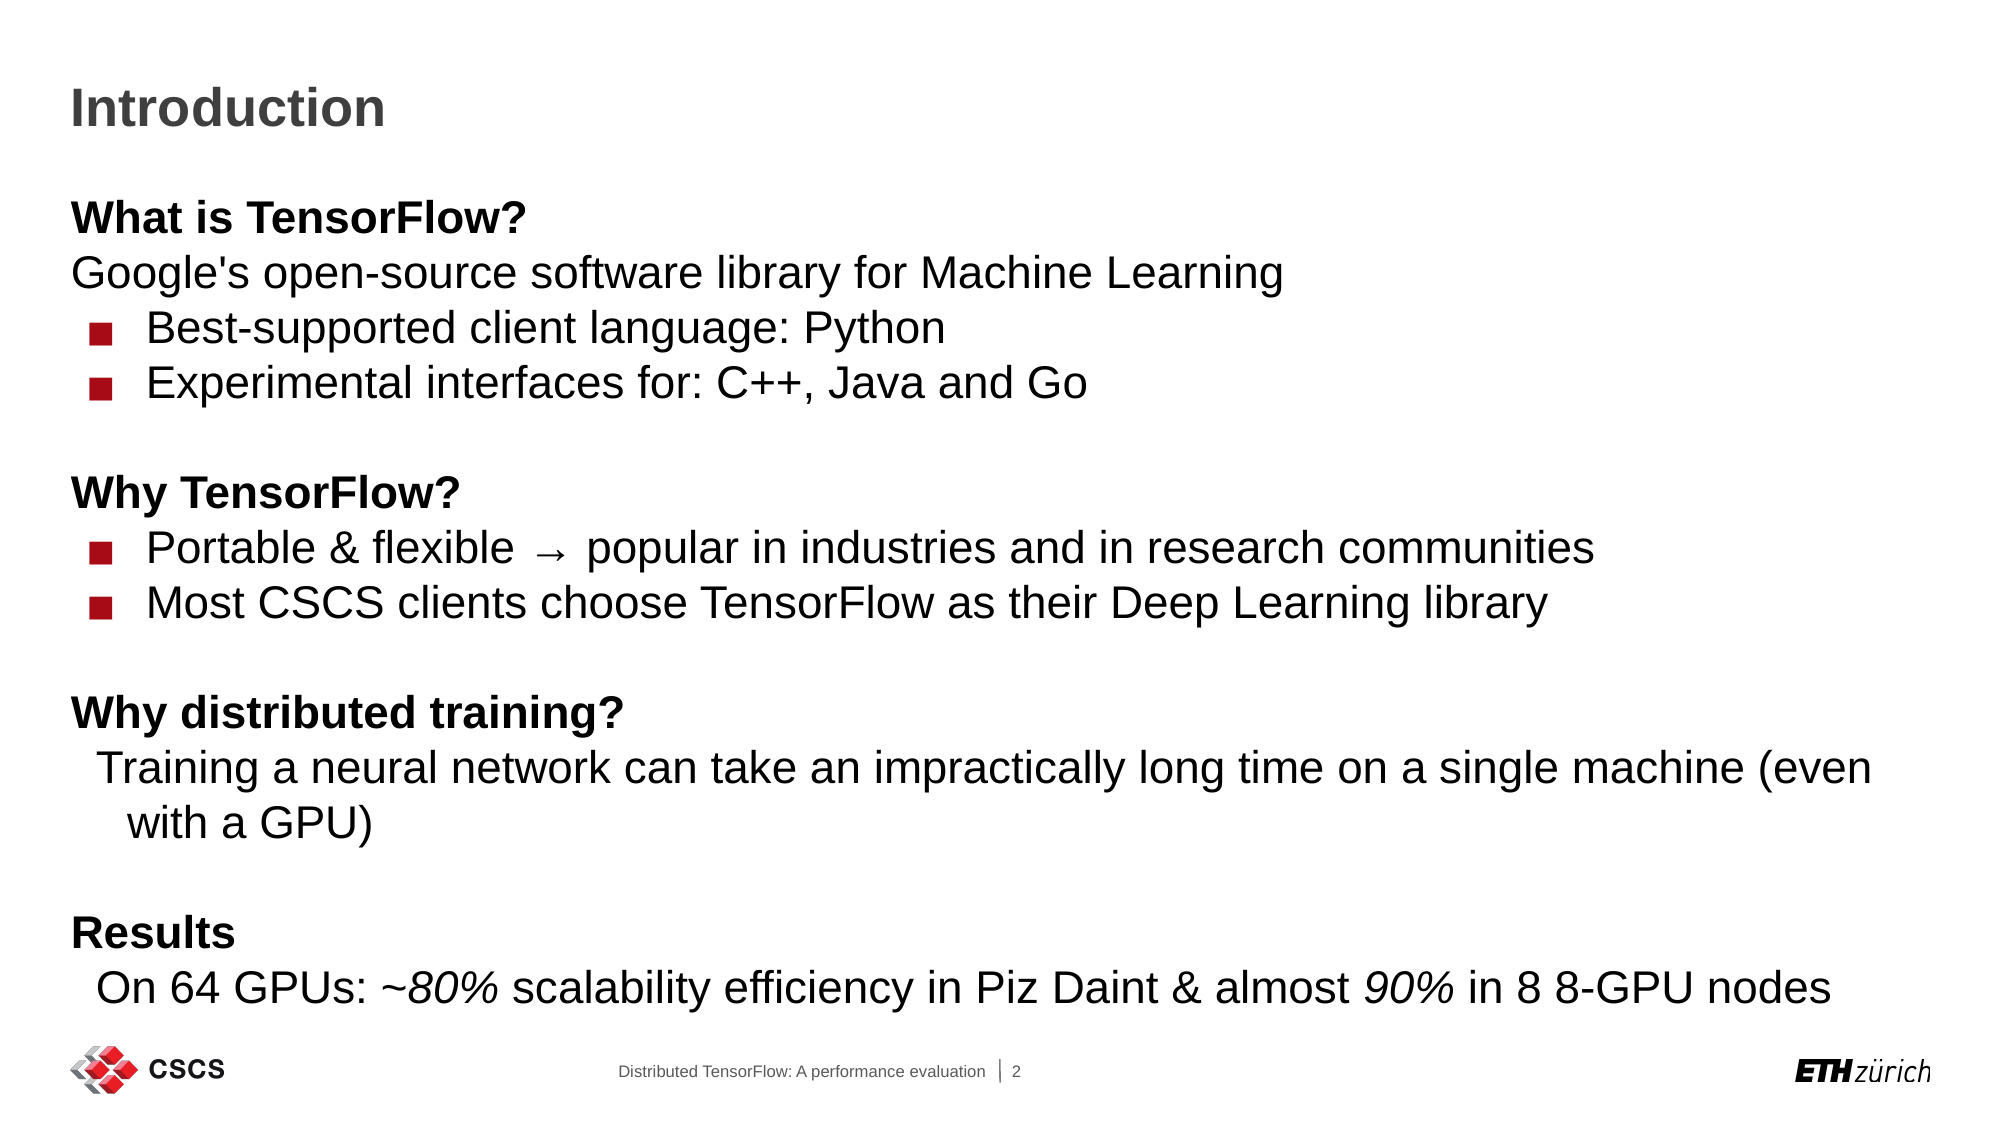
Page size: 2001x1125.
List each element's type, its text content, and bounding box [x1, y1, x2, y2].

list What is TensorFlow? Google's open-source software library for Machine Learning Best-supported client language: Python Experimental interfaces for: C++, Java and Go Why TensorFlow? Portable & flexible → popular in industries and in research communities Most CSCS clients choose TensorFlow as their Deep Learning library Why distributed training? Training a neural network can take an impractically long time on a single machine (even with a GPU) Results On 64 GPUs: ~80% scalability efficiency in Piz Daint & almost 90% in 8 8-GPU nodes [70, 178, 1930, 1022]
slide_number <number> [999, 1059, 1063, 1083]
footer Distributed TensorFlow: A performance evaluation [322, 1059, 998, 1083]
picture [1795, 1059, 1930, 1082]
picture [57, 1033, 236, 1106]
title Introduction [70, 7, 1930, 149]
